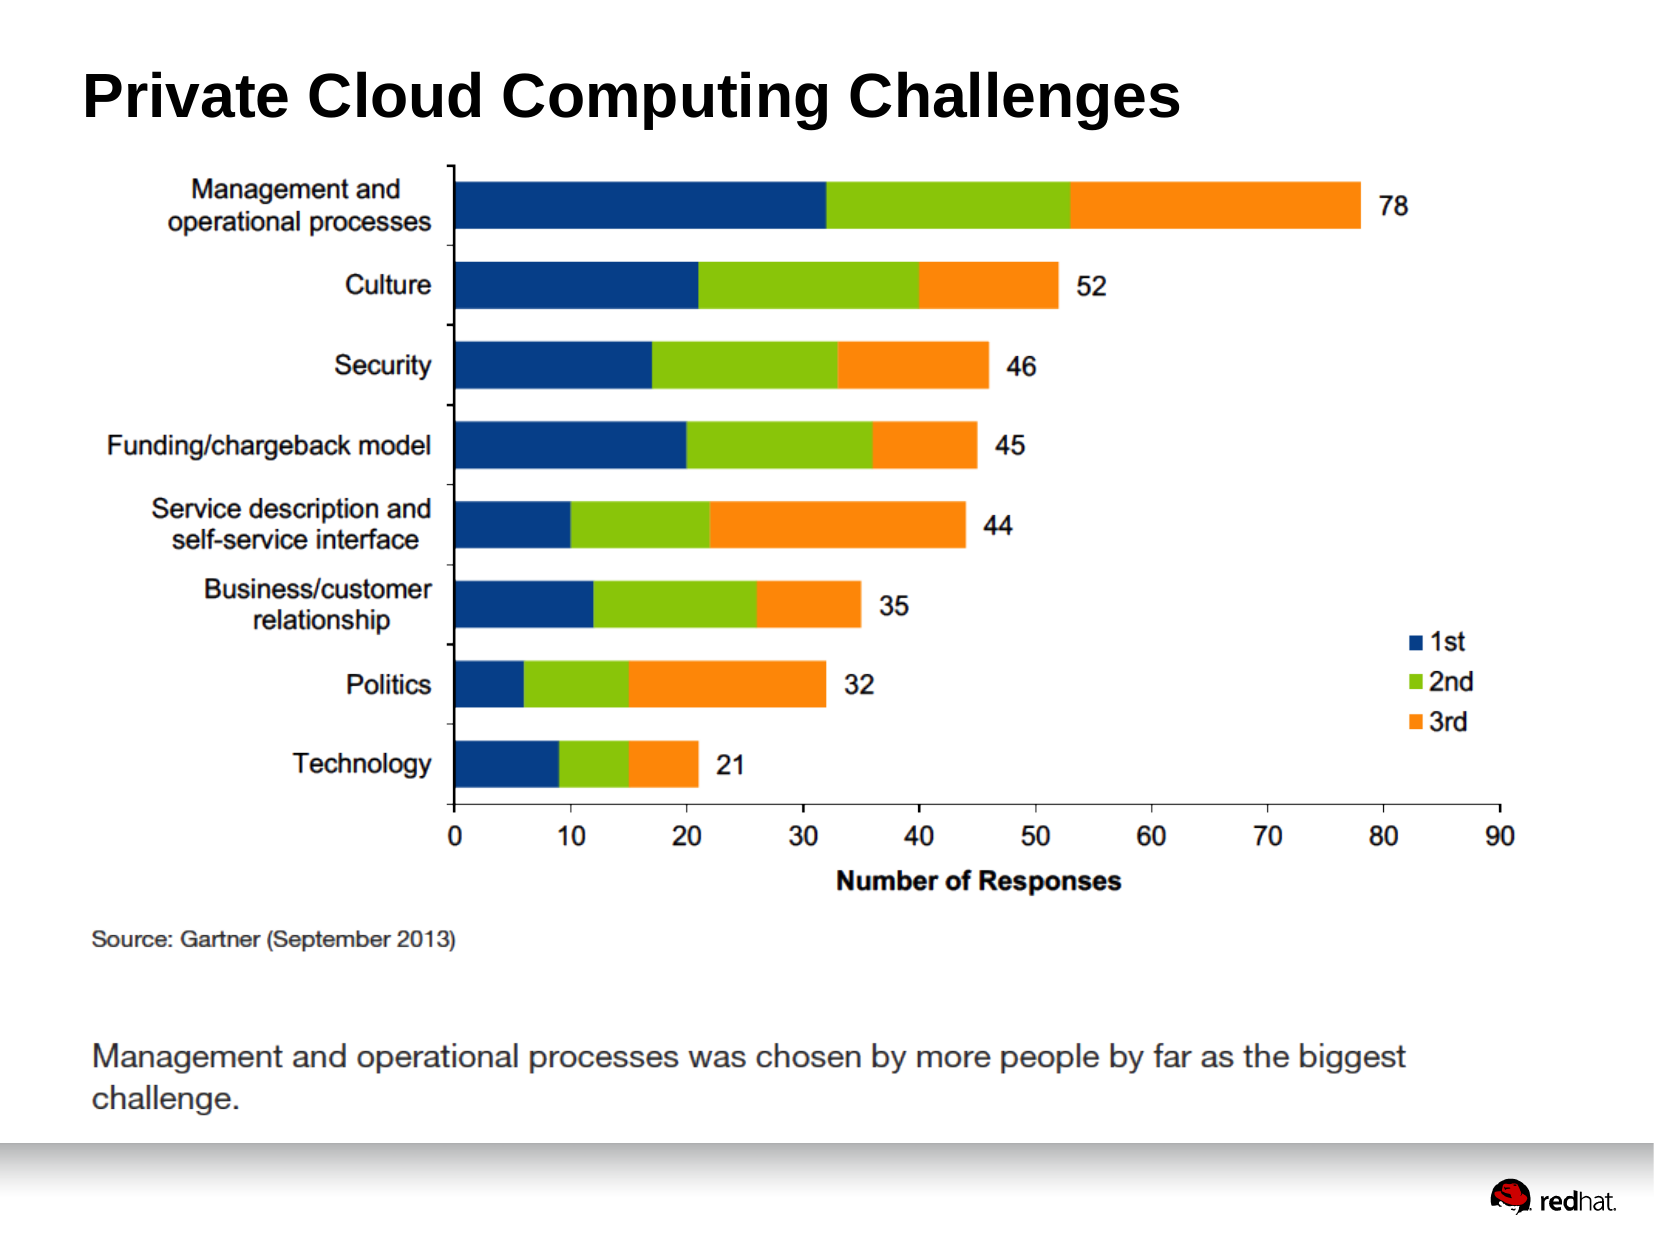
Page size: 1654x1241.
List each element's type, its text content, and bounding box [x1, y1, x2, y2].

picture [0, 1143, 1654, 1241]
title Private Cloud Computing Challenges [82, 9, 1430, 150]
picture [42, 150, 1587, 1125]
